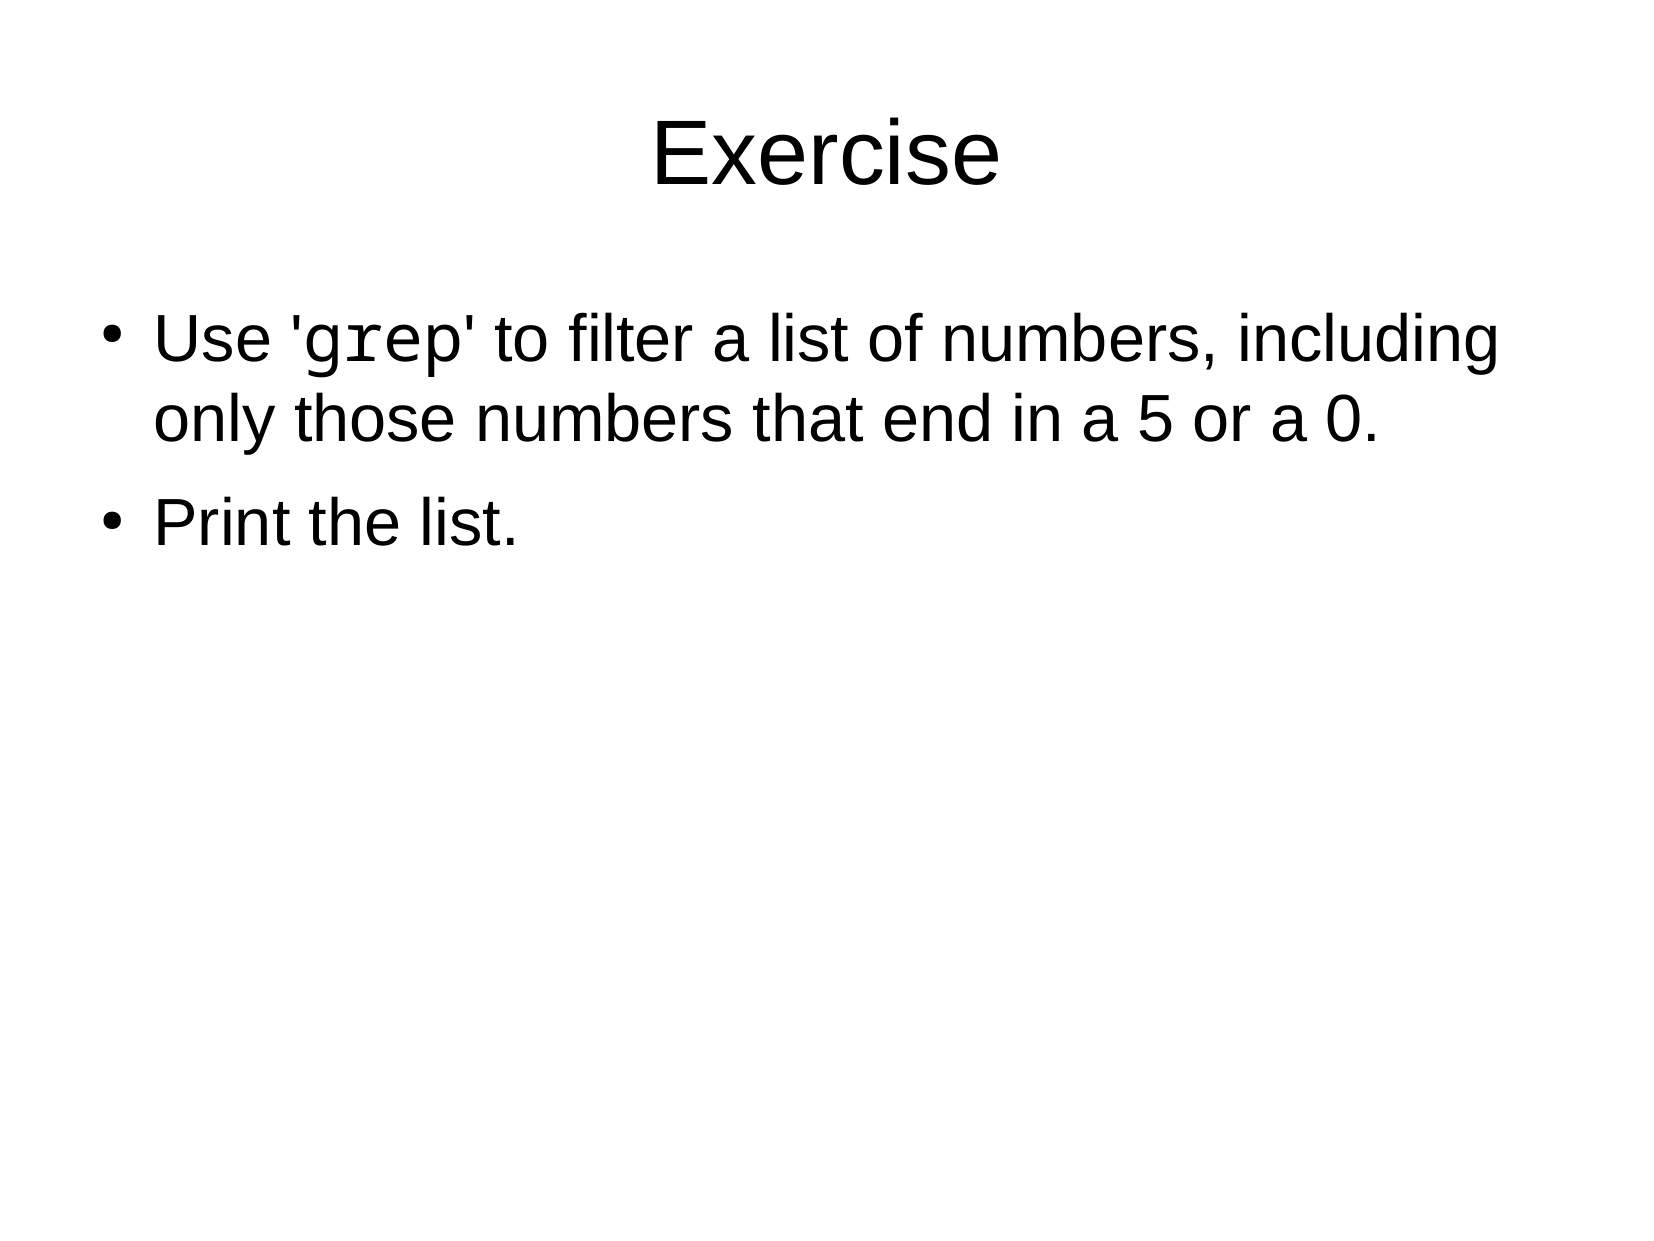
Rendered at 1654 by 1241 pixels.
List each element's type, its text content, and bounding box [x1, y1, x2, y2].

title Exercise [82, 49, 1571, 257]
list Use 'grep' to filter a list of numbers, including only those numbers that end in a 5 or a 0. Print the list. [82, 290, 1571, 1010]
